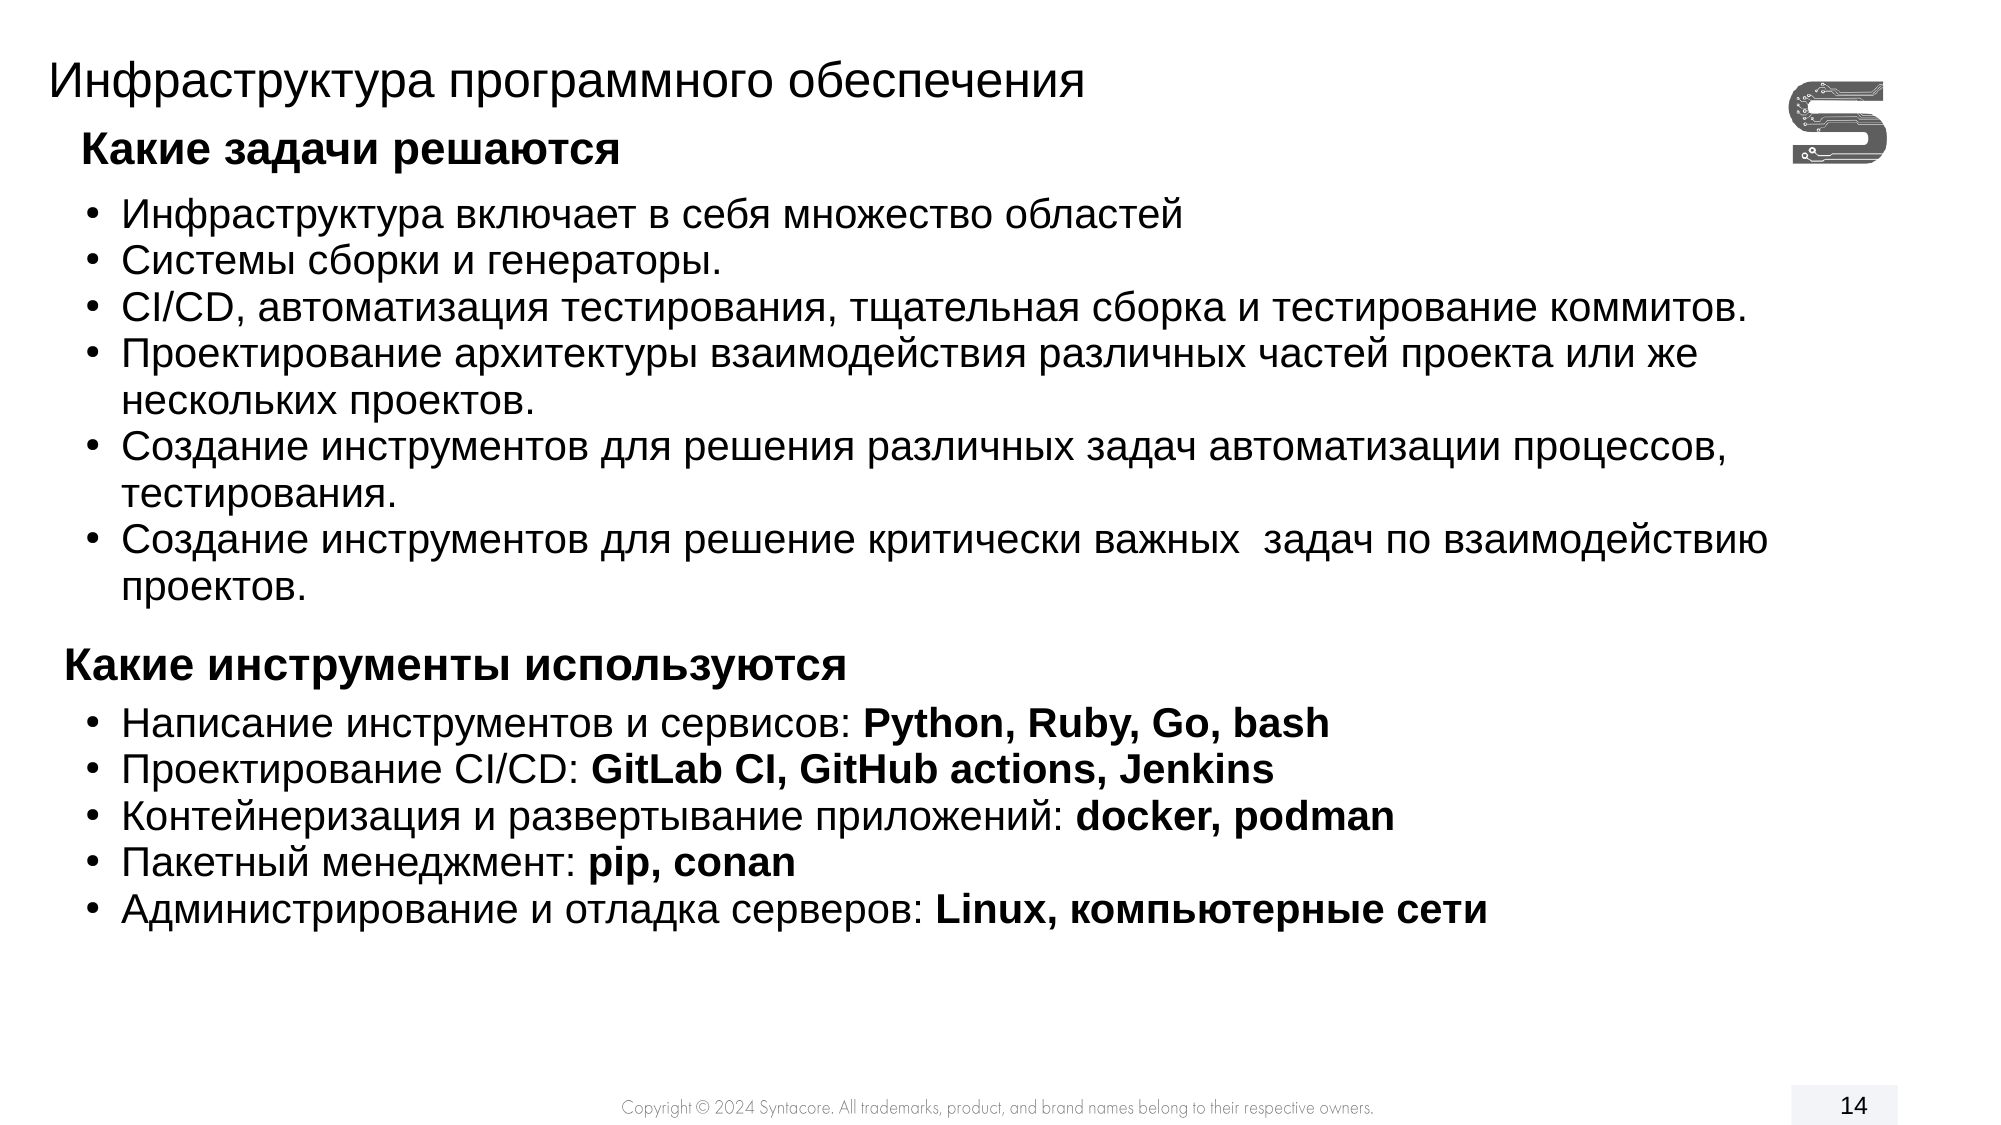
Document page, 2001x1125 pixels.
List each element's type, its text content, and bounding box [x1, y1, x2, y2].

text_box <number> [1825, 1084, 1969, 1125]
text_box Какие инструменты используются [23, 631, 889, 759]
text_box Какие задачи решаются [21, 115, 681, 243]
picture [621, 1094, 1381, 1119]
text_box Написание инструментов и сервисов: Python, Ruby, Go, bash Проектирование CI/CD: GitLab CI, GitHub actions, Jenkins Контейнеризация и развертывание приложений: docker, podman Пакетный менеджмент: pip, conan Администрирование и отладка серверов: Linux, компьютерные сети [70, 692, 1921, 958]
text_box Инфраструктура программного обеспечения [8, 45, 1126, 116]
text_box Инфраструктура включает в себя множество областей Системы сборки и генераторы. CI/CD, автоматизация тестирования, тщательная сборка и тестирование коммитов. Проектирование архитектуры взаимодействия различных частей проекта или же нескольких проектов. Создание инструментов для решения различных задач автоматизации процессов, тестирования. Создание инструментов для решение критически важных задач по взаимодействию проектов. [70, 183, 1921, 632]
picture [1788, 81, 1887, 164]
